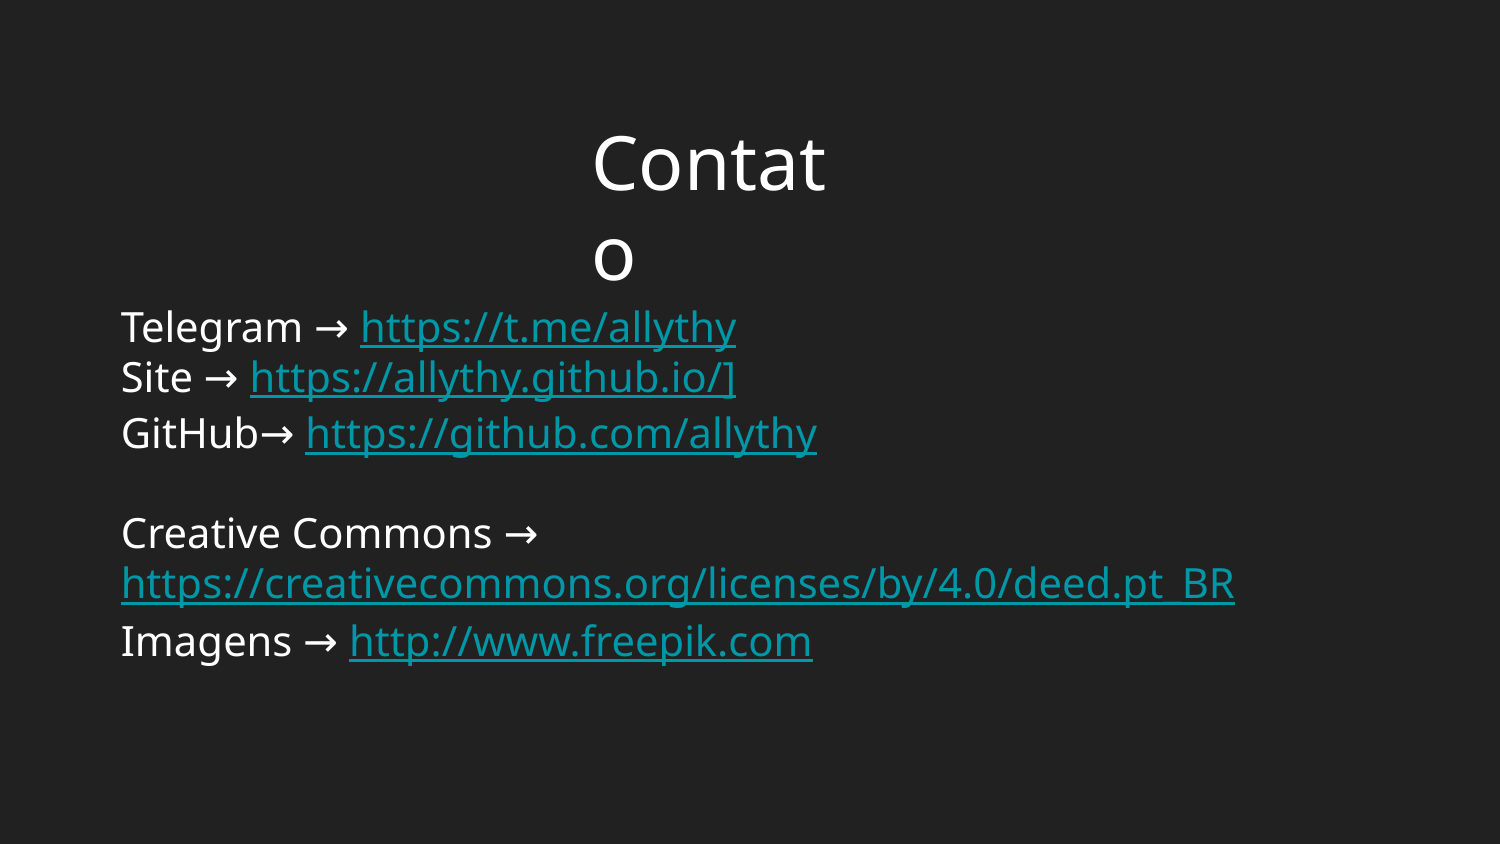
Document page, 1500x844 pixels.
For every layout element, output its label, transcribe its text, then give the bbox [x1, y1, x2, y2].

text_box Contato [576, 100, 855, 229]
text_box Telegram → https://t.me/allythy Site → https://allythy.github.io/] GitHub→ https://github.com/allythy Creative Commons →https://creativecommons.org/licenses/by/4.0/deed.pt_BR Imagens → http://www.freepik.com [105, 285, 1461, 704]
